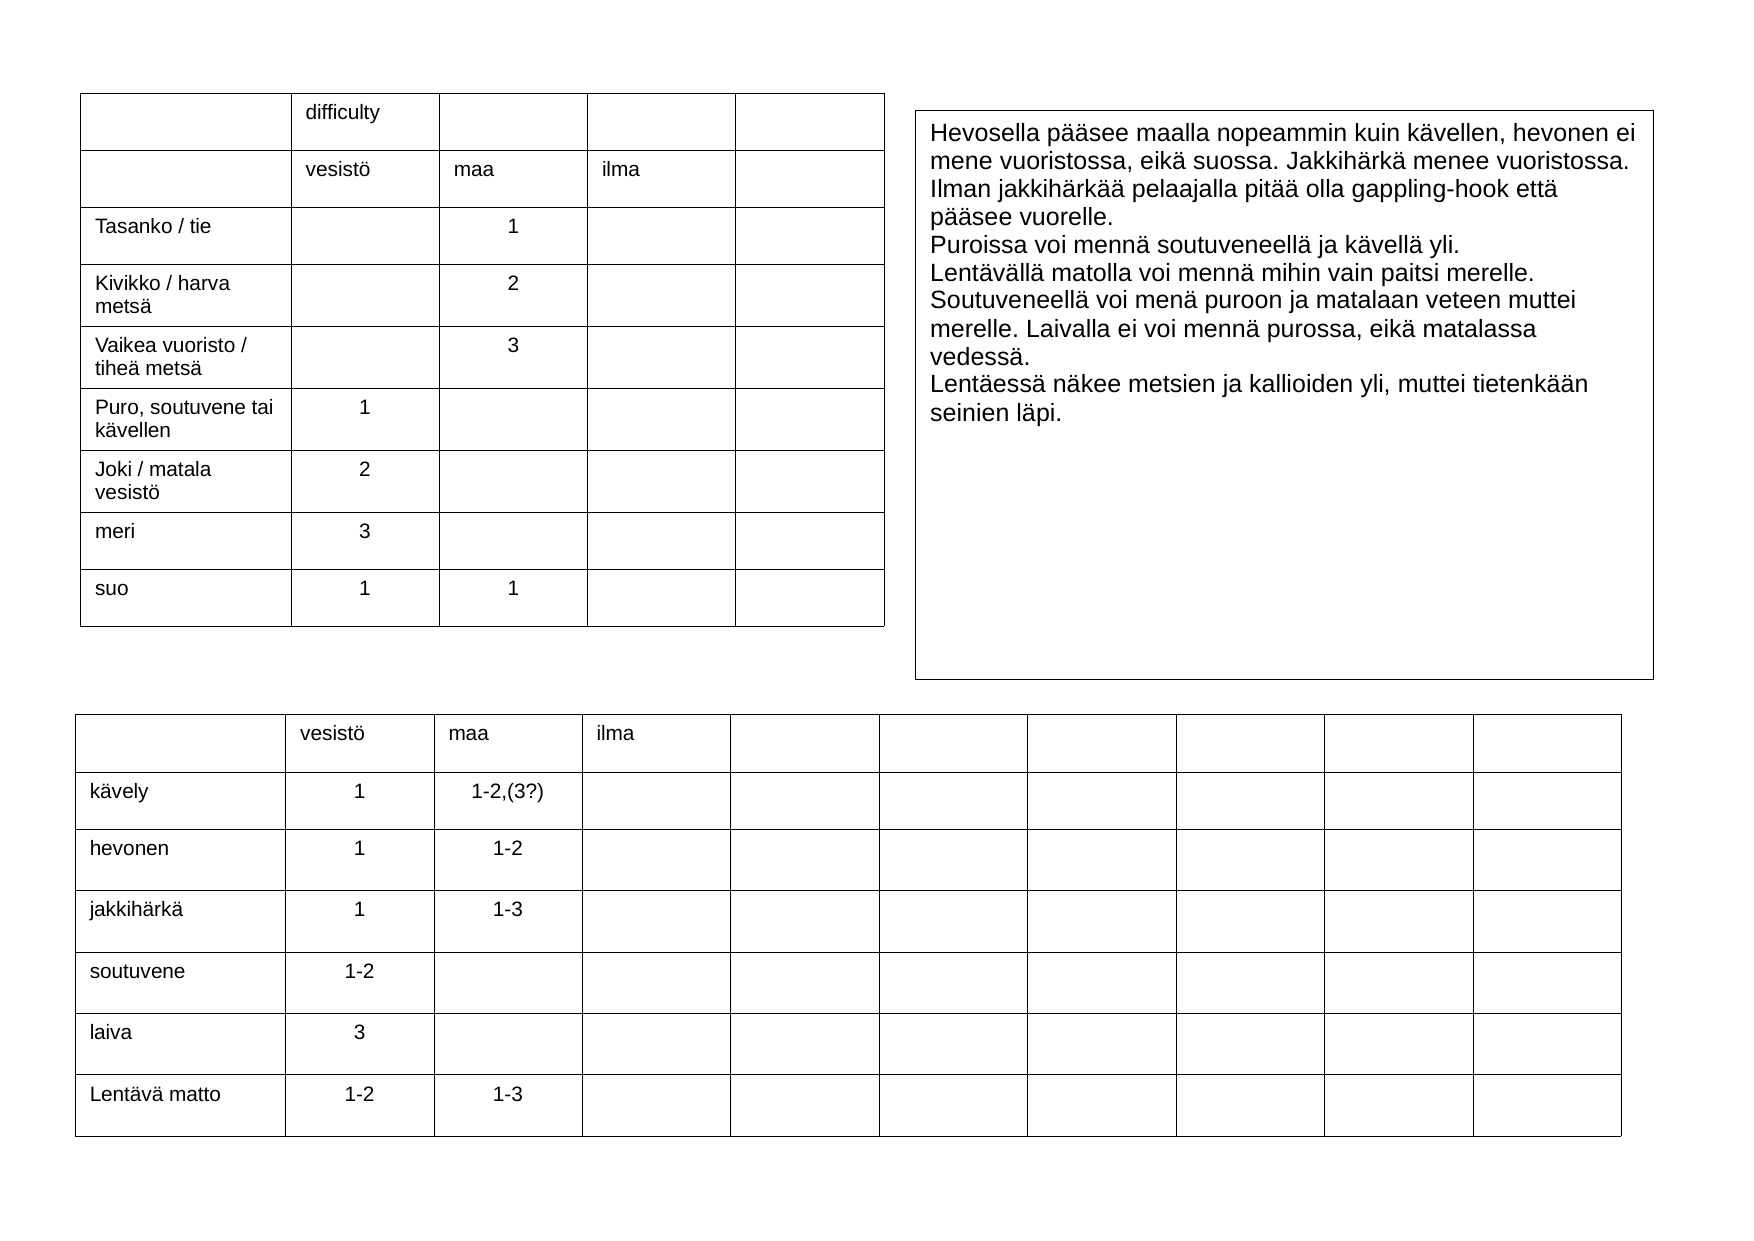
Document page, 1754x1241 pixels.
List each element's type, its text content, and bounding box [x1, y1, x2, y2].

table_cell [81, 151, 291, 207]
table_cell 3 [292, 513, 439, 569]
table_cell [880, 830, 1027, 890]
table_cell jakkihärkä [76, 891, 285, 952]
table_cell [880, 953, 1027, 1013]
table_cell Tasanko / tie [81, 208, 291, 264]
table_cell [1028, 830, 1176, 890]
table_cell [440, 451, 587, 512]
table_cell 1 [440, 570, 587, 626]
table_header vesistö [286, 715, 434, 772]
table_cell 1 [292, 389, 439, 450]
table_header [76, 715, 285, 772]
table_cell [1325, 1075, 1473, 1136]
table_cell [731, 1075, 879, 1136]
table_cell [731, 891, 879, 952]
table_cell [1474, 773, 1621, 829]
table_cell laiva [76, 1014, 285, 1074]
table_cell Puro, soutuvene tai kävellen [81, 389, 291, 450]
table_cell [1474, 953, 1621, 1013]
table_header [1474, 715, 1621, 772]
table_cell [731, 773, 879, 829]
table_cell 1 [292, 570, 439, 626]
table_cell 2 [292, 451, 439, 512]
table_cell 3 [286, 1014, 434, 1074]
table_cell [1028, 773, 1176, 829]
table_cell [736, 513, 884, 569]
table_cell [583, 830, 730, 890]
table_cell [736, 265, 884, 326]
table_cell [736, 570, 884, 626]
table_cell [1325, 1014, 1473, 1074]
table_cell 1-2 [286, 1075, 434, 1136]
table_cell 1-3 [435, 891, 582, 952]
table_cell [440, 389, 587, 450]
table_cell [1177, 891, 1324, 952]
table_cell [1325, 891, 1473, 952]
table_cell [880, 1014, 1027, 1074]
table_cell [1474, 830, 1621, 890]
table_header [1028, 715, 1176, 772]
table_header [736, 94, 884, 150]
table_cell [736, 451, 884, 512]
table_cell [736, 208, 884, 264]
table_cell [292, 327, 439, 388]
table_cell 1-2,(3?) [435, 773, 582, 829]
table_cell [1474, 1014, 1621, 1074]
table_header [588, 94, 735, 150]
table_cell [583, 953, 730, 1013]
table_cell [1028, 1075, 1176, 1136]
table_header [1177, 715, 1324, 772]
table_cell [880, 1075, 1027, 1136]
table_cell [1474, 891, 1621, 952]
table_cell [435, 953, 582, 1013]
table_cell [731, 1014, 879, 1074]
table_header maa [435, 715, 582, 772]
table_cell [588, 513, 735, 569]
table_cell [736, 327, 884, 388]
table_cell 1-2 [286, 953, 434, 1013]
table_cell [1325, 773, 1473, 829]
table_cell 1-2 [435, 830, 582, 890]
table_header [81, 94, 291, 150]
table_cell 1 [440, 208, 587, 264]
table_header [880, 715, 1027, 772]
table_header [1325, 715, 1473, 772]
table_cell [736, 151, 884, 207]
table_cell [588, 208, 735, 264]
table_cell kävely [76, 773, 285, 829]
table_cell [292, 208, 439, 264]
table_cell [1177, 1014, 1324, 1074]
table_header ilma [583, 715, 730, 772]
table_cell [731, 953, 879, 1013]
table_cell [736, 389, 884, 450]
table_cell ilma [588, 151, 735, 207]
table_cell [292, 265, 439, 326]
table_cell [1177, 1075, 1324, 1136]
table_cell [583, 891, 730, 952]
table_cell [588, 327, 735, 388]
table_cell [880, 891, 1027, 952]
table_cell [435, 1014, 582, 1074]
table_cell vesistö [292, 151, 439, 207]
table_cell [588, 451, 735, 512]
text_box Hevosella pääsee maalla nopeammin kuin kävellen, hevonen ei mene vuoristossa, eikä suossa. Jakkihärkä menee vuoristossa. Ilman jakkihärkää pelaajalla pitää olla gappling-hook että pääsee vuorelle. Puroissa voi mennä soutuveneellä ja kävellä yli. Lentävällä matolla voi mennä mihin vain paitsi merelle. Soutuveneellä voi menä puroon ja matalaan veteen muttei merelle. Laivalla ei voi mennä purossa, eikä matalassa vedessä. Lentäessä näkee metsien ja kallioiden yli, muttei tietenkään seinien läpi. [915, 110, 1654, 680]
table_cell Joki / matala vesistö [81, 451, 291, 512]
table_cell [583, 1014, 730, 1074]
table_cell [731, 830, 879, 890]
table_cell [880, 773, 1027, 829]
table_header [440, 94, 587, 150]
table_cell meri [81, 513, 291, 569]
table_cell 1 [286, 773, 434, 829]
table_cell [1028, 953, 1176, 1013]
table_cell [1177, 830, 1324, 890]
table_cell 1 [286, 830, 434, 890]
table_cell Lentävä matto [76, 1075, 285, 1136]
table_cell [1028, 1014, 1176, 1074]
table_header [731, 715, 879, 772]
table_cell maa [440, 151, 587, 207]
table_cell [588, 389, 735, 450]
table_cell 3 [440, 327, 587, 388]
table_cell [1325, 953, 1473, 1013]
table_cell [440, 513, 587, 569]
table_cell 2 [440, 265, 587, 326]
table_header difficulty [292, 94, 439, 150]
table_cell [1325, 830, 1473, 890]
table_cell Vaikea vuoristo / tiheä metsä [81, 327, 291, 388]
table_cell soutuvene [76, 953, 285, 1013]
table_cell 1-3 [435, 1075, 582, 1136]
table_cell 1 [286, 891, 434, 952]
table_cell [583, 1075, 730, 1136]
table_cell [1474, 1075, 1621, 1136]
table_cell suo [81, 570, 291, 626]
table_cell [588, 570, 735, 626]
table_cell [588, 265, 735, 326]
table_cell [1028, 891, 1176, 952]
table_cell [1177, 773, 1324, 829]
table_cell Kivikko / harva metsä [81, 265, 291, 326]
table_cell [583, 773, 730, 829]
table_cell [1177, 953, 1324, 1013]
table_cell hevonen [76, 830, 285, 890]
